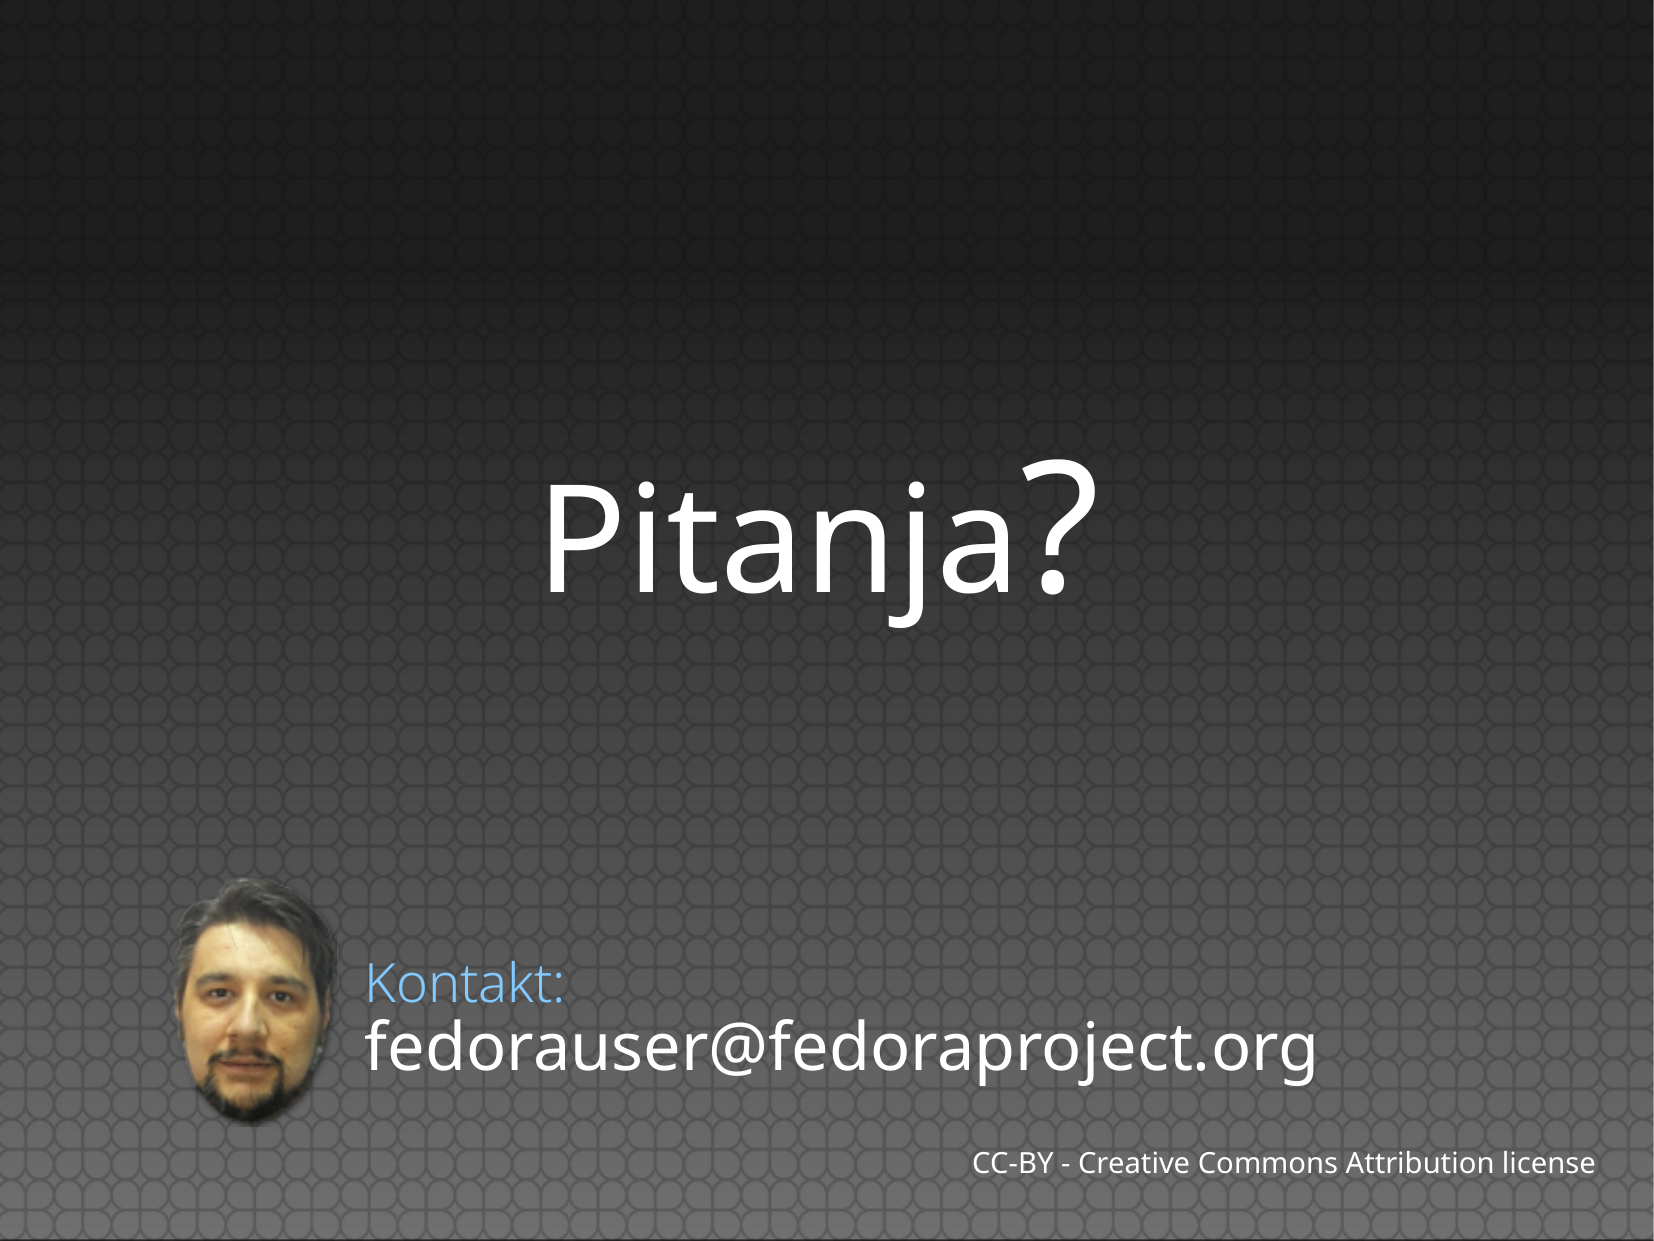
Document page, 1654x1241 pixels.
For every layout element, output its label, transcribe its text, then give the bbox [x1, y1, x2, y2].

text_box Kontakt: [349, 937, 703, 1016]
text_box CC-BY - Creative Commons Attribution license [52, 1135, 1612, 1219]
text_box fedorauser@fedoraproject.org [349, 992, 1455, 1085]
title Pitanja? [30, 414, 1606, 628]
picture [0, 0, 1654, 1241]
